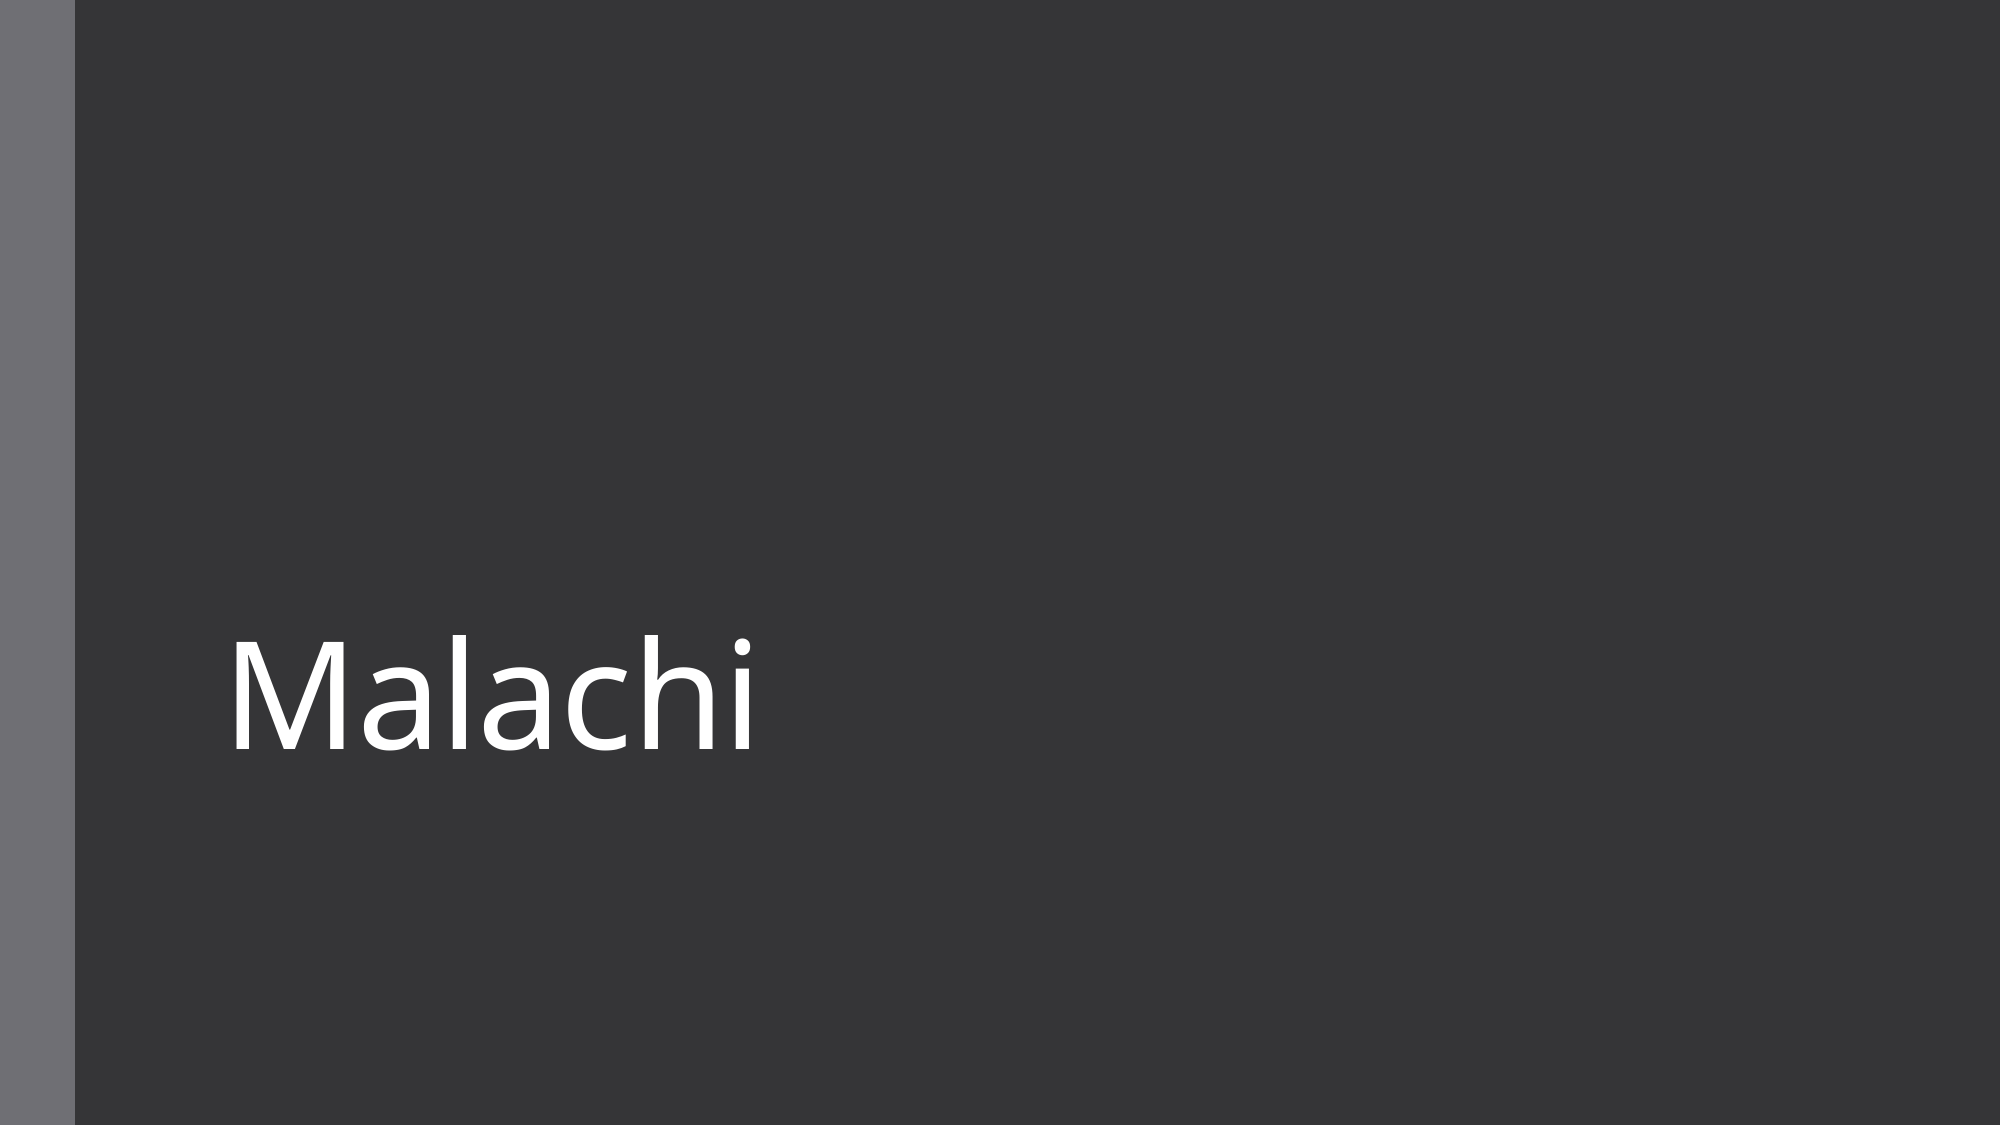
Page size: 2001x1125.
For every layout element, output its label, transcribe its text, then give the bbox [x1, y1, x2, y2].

title Malachi [206, 124, 1752, 788]
